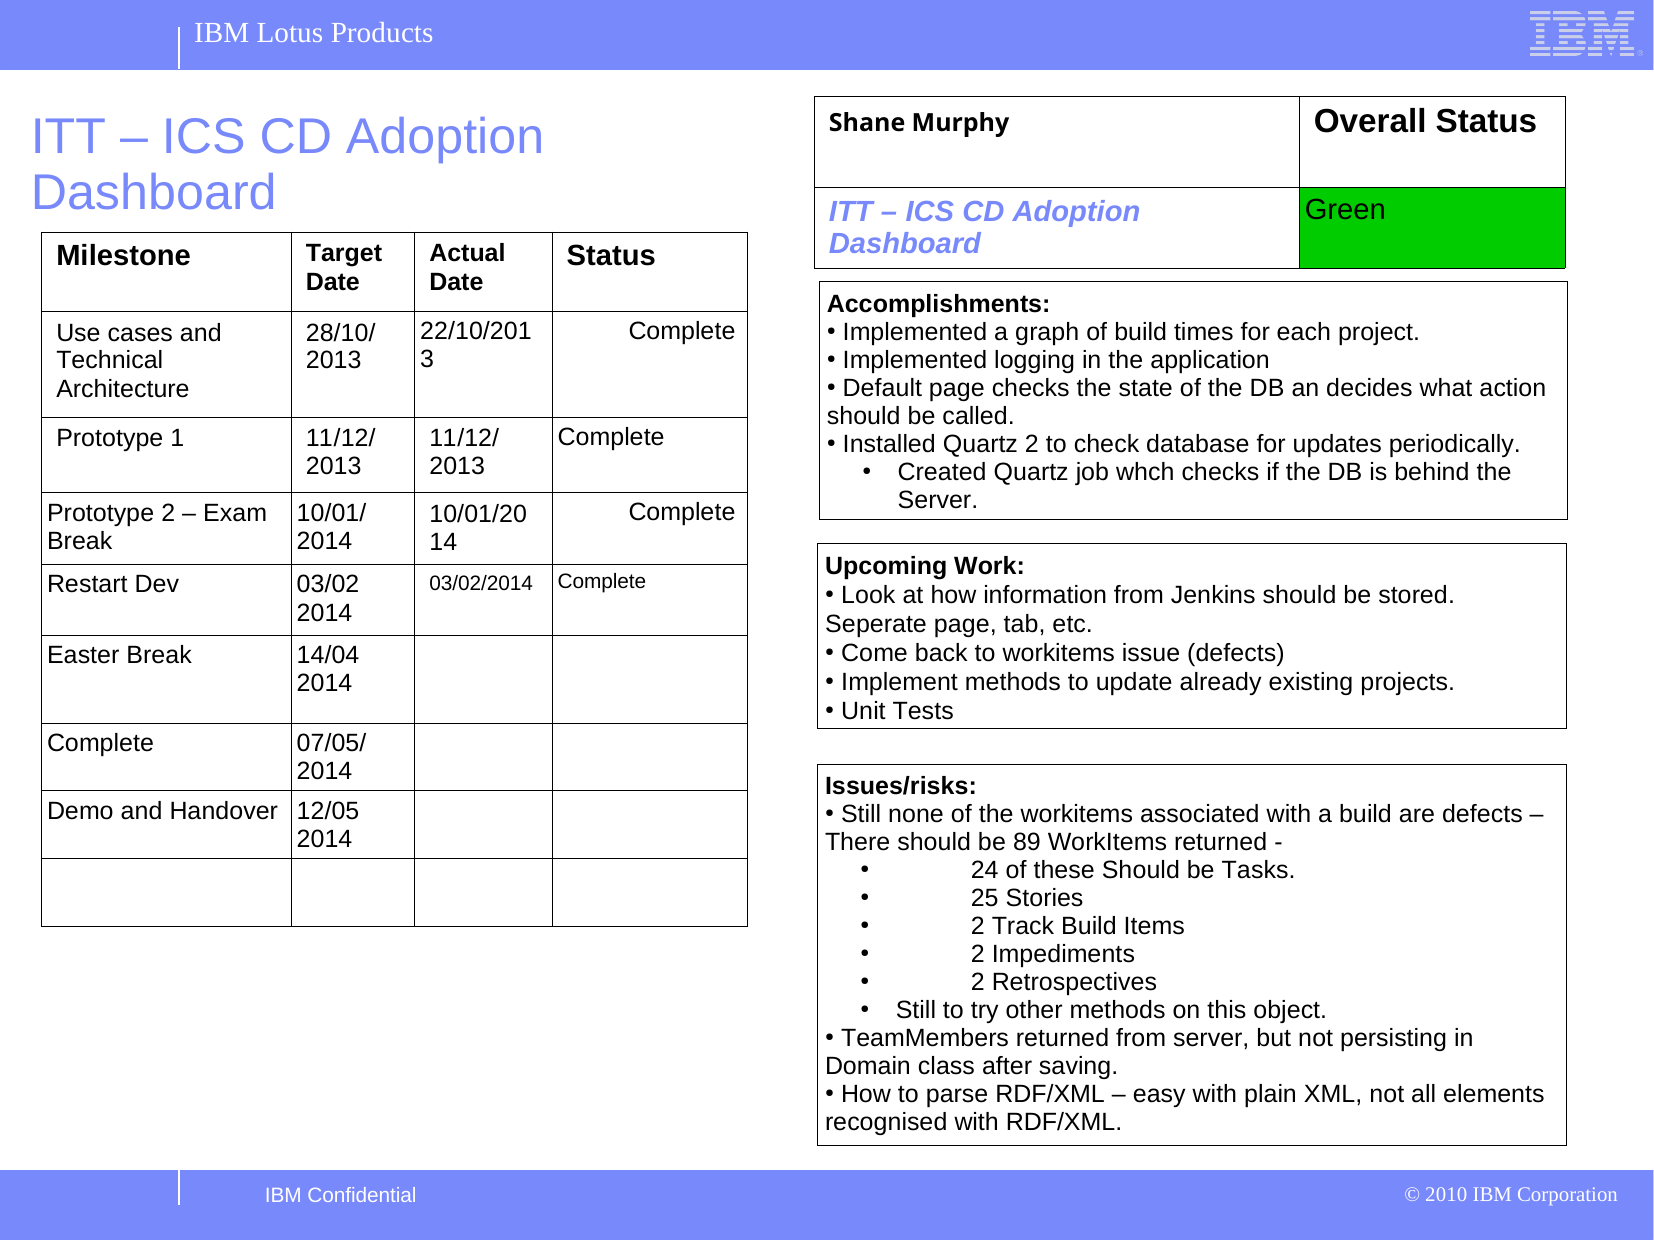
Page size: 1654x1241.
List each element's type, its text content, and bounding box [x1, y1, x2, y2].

table_cell Complete [553, 418, 747, 492]
table_cell [42, 859, 291, 926]
text_box Upcoming Work: Look at how information from Jenkins should be stored. Seperate page, tab, etc. Come back to workitems issue (defects) Implement methods to update already existing projects. Unit Tests [817, 543, 1567, 729]
table_cell 12/05 2014 [292, 791, 414, 858]
picture [1530, 11, 1643, 56]
table_cell 03/02/2014 [415, 565, 552, 635]
text_box Accomplishments: Implemented a graph of build times for each project. Implemented logging in the application Default page checks the state of the DB an decides what action should be called. Installed Quartz 2 to check database for updates periodically. Created Quartz job whch checks if the DB is behind the Server. [819, 281, 1568, 520]
table_cell 11/12/ 2013 [415, 418, 552, 492]
table_cell [415, 724, 552, 790]
table_header Status [553, 233, 747, 311]
table_cell [415, 859, 552, 926]
table_cell Complete [553, 493, 747, 564]
table_cell [292, 859, 414, 926]
table_cell Complete [553, 312, 747, 417]
text_box Issues/risks: Still none of the workitems associated with a build are defects – There should be 89 WorkItems returned - 24 of these Should be Tasks. 25 Stories 2 Track Build Items 2 Impediments 2 Retrospectives Still to try other methods on this object. TeamMembers returned from server, but not persisting in Domain class after saving. How to parse RDF/XML – easy with plain XML, not all elements recognised with RDF/XML. [817, 764, 1567, 1146]
table_cell Restart Dev [42, 565, 291, 635]
table_cell 10/01/2014 [415, 493, 552, 564]
table_header Actual Date [415, 233, 552, 311]
table_cell [553, 791, 747, 858]
table_header Shane Murphy [815, 97, 1299, 187]
table_cell 11/12/ 2013 [292, 418, 414, 492]
table_cell Prototype 1 [42, 418, 291, 492]
table_cell Complete [553, 565, 747, 635]
table_cell [553, 636, 747, 723]
table_cell 07/05/ 2014 [292, 724, 414, 790]
table_cell [415, 791, 552, 858]
table_cell 22/10/2013 [415, 312, 552, 417]
table_cell 03/02 2014 [292, 565, 414, 635]
table_cell Demo and Handover [42, 791, 291, 858]
table_cell Prototype 2 – Exam Break [42, 493, 291, 564]
table_cell [553, 724, 747, 790]
table_header Target Date [292, 233, 414, 311]
table_cell Easter Break [42, 636, 291, 723]
table_header Overall Status [1300, 97, 1565, 187]
table_cell 28/10/ 2013 [292, 312, 414, 417]
table_cell 10/01/ 2014 [292, 493, 414, 564]
table_cell Green [1300, 188, 1565, 268]
table_cell Use cases and Technical Architecture [42, 312, 291, 417]
table_cell Complete [42, 724, 291, 790]
table_cell [553, 859, 747, 926]
text_box ITT – ICS CD Adoption Dashboard [15, 100, 750, 151]
table_header Milestone [42, 233, 291, 311]
table_cell ITT – ICS CD Adoption Dashboard [815, 188, 1299, 268]
table_cell [415, 636, 552, 723]
table_cell 14/04 2014 [292, 636, 414, 723]
